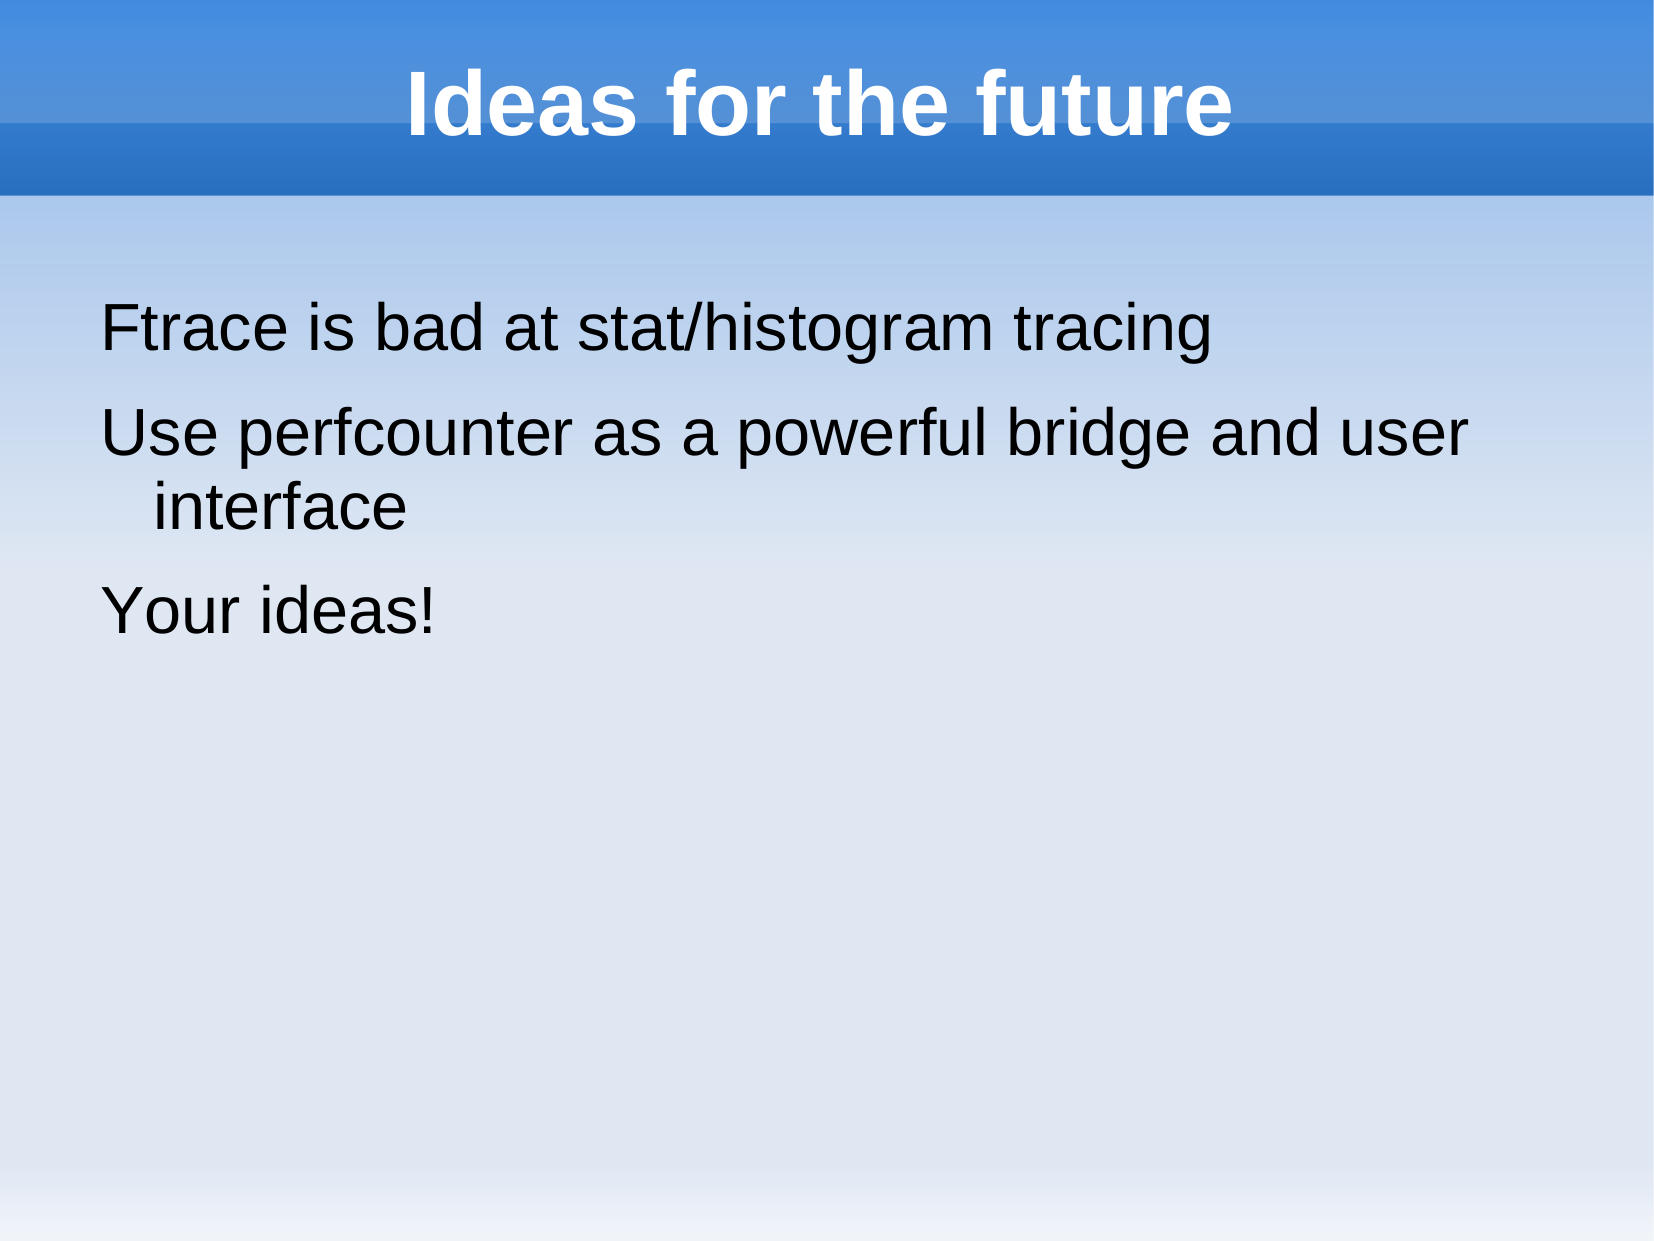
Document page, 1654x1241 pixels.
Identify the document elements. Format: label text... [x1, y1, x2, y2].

list Ftrace is bad at stat/histogram tracing Use perfcounter as a powerful bridge and user interface Your ideas! [82, 290, 1571, 1094]
picture [0, 0, 1654, 1241]
title Ideas for the future [76, 7, 1565, 200]
